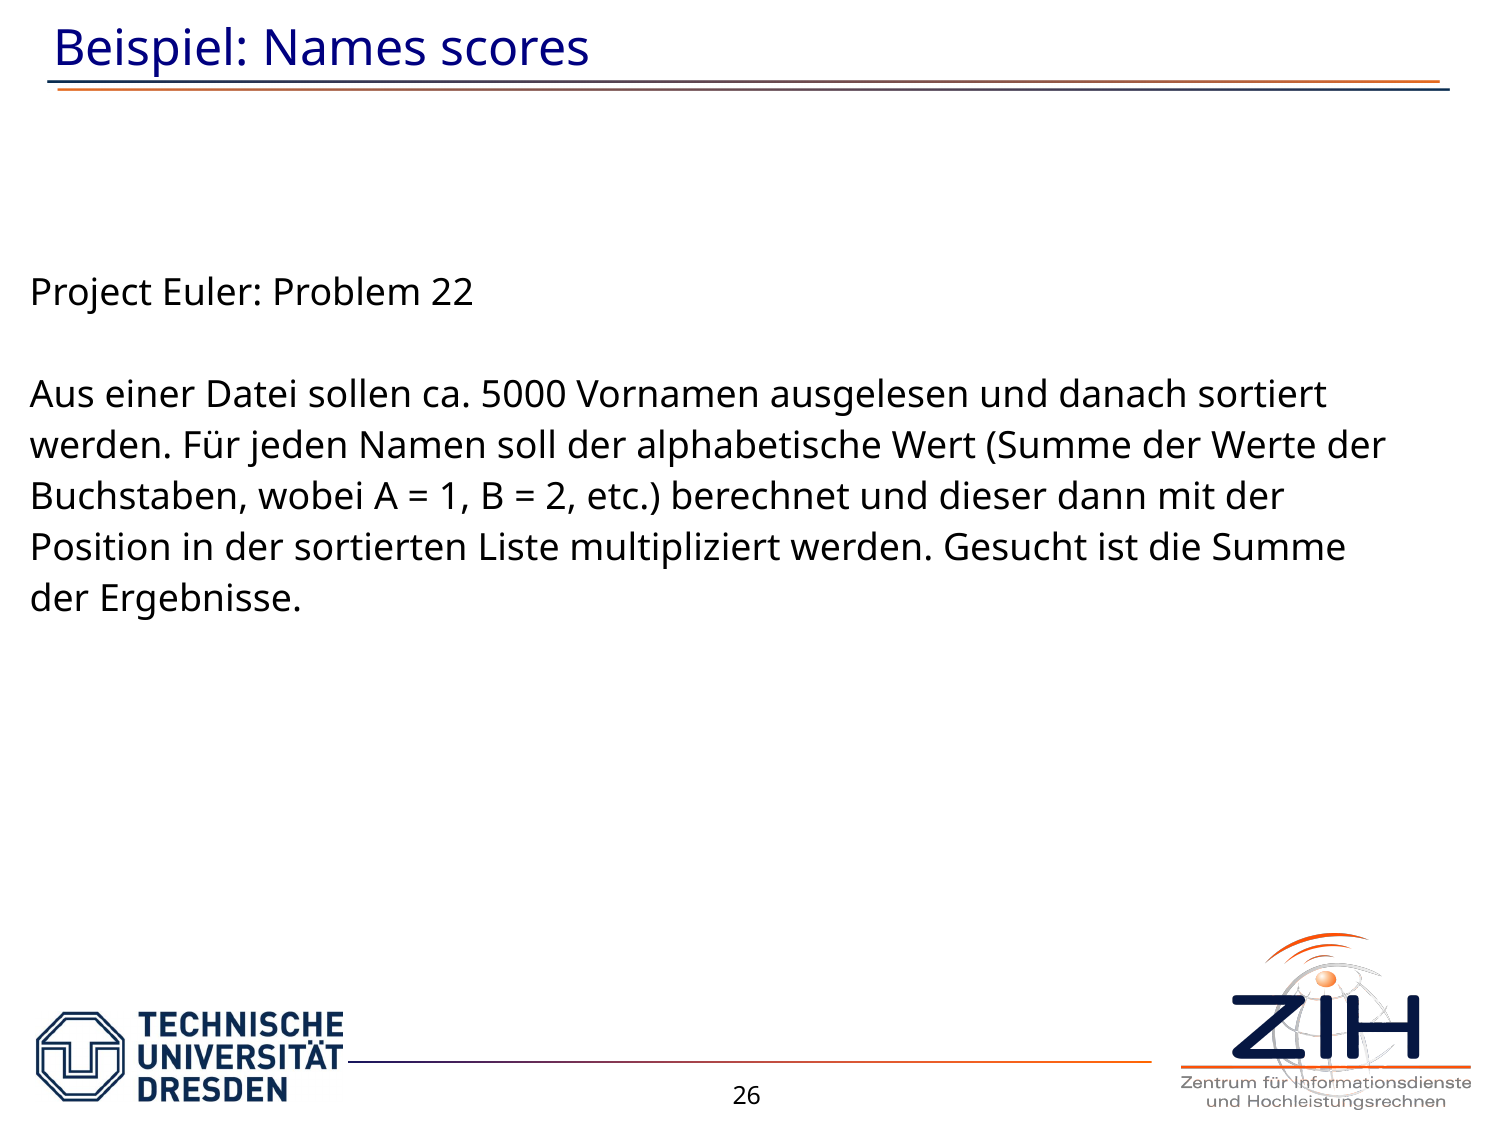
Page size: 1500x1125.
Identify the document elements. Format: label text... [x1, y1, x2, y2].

picture [1181, 933, 1471, 1110]
title Beispiel: Names scores [53, 12, 1453, 81]
picture [35, 1011, 343, 1102]
subtitle Project Euler: Problem 22 Aus einer Datei sollen ca. 5000 Vornamen ausgelesen und danach sortiert werden. Für jeden Namen soll der alphabetische Wert (Summe der Werte der Buchstaben, wobei A = 1, B = 2, etc.) berechnet und dieser dann mit der Position in der sortierten Liste multipliziert werden. Gesucht ist die Summe der Ergebnisse. [29, 118, 1418, 771]
picture [47, 80, 1450, 91]
